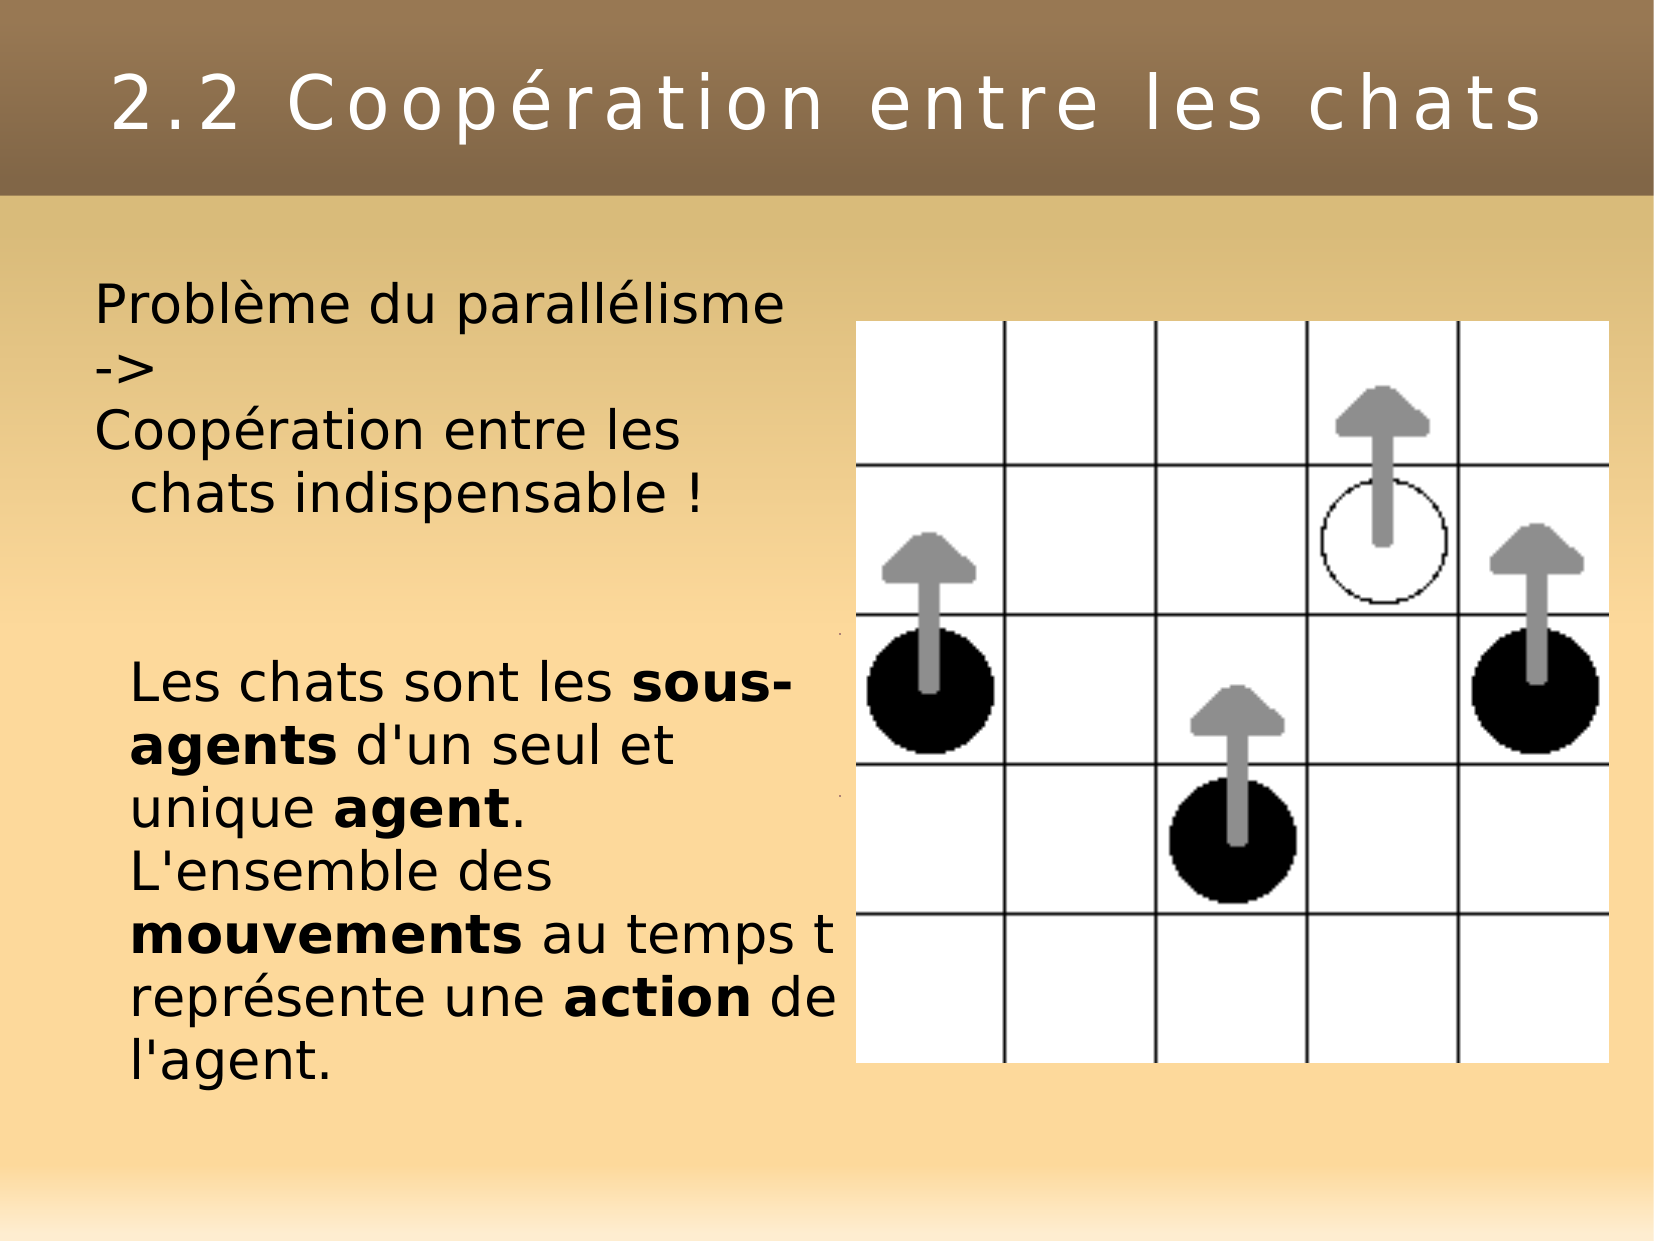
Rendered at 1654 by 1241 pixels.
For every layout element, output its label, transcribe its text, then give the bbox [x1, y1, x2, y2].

title 2.2 Coopération entre les chats [59, 29, 1595, 178]
subtitle Problème du parallélisme -> Coopération entre les chats indispensable ! Les chats sont les sous-agents d'un seul et unique agent. L'ensemble des mouvements au temps t représente une action de l'agent. [59, 273, 839, 1093]
picture [0, 0, 1654, 1241]
